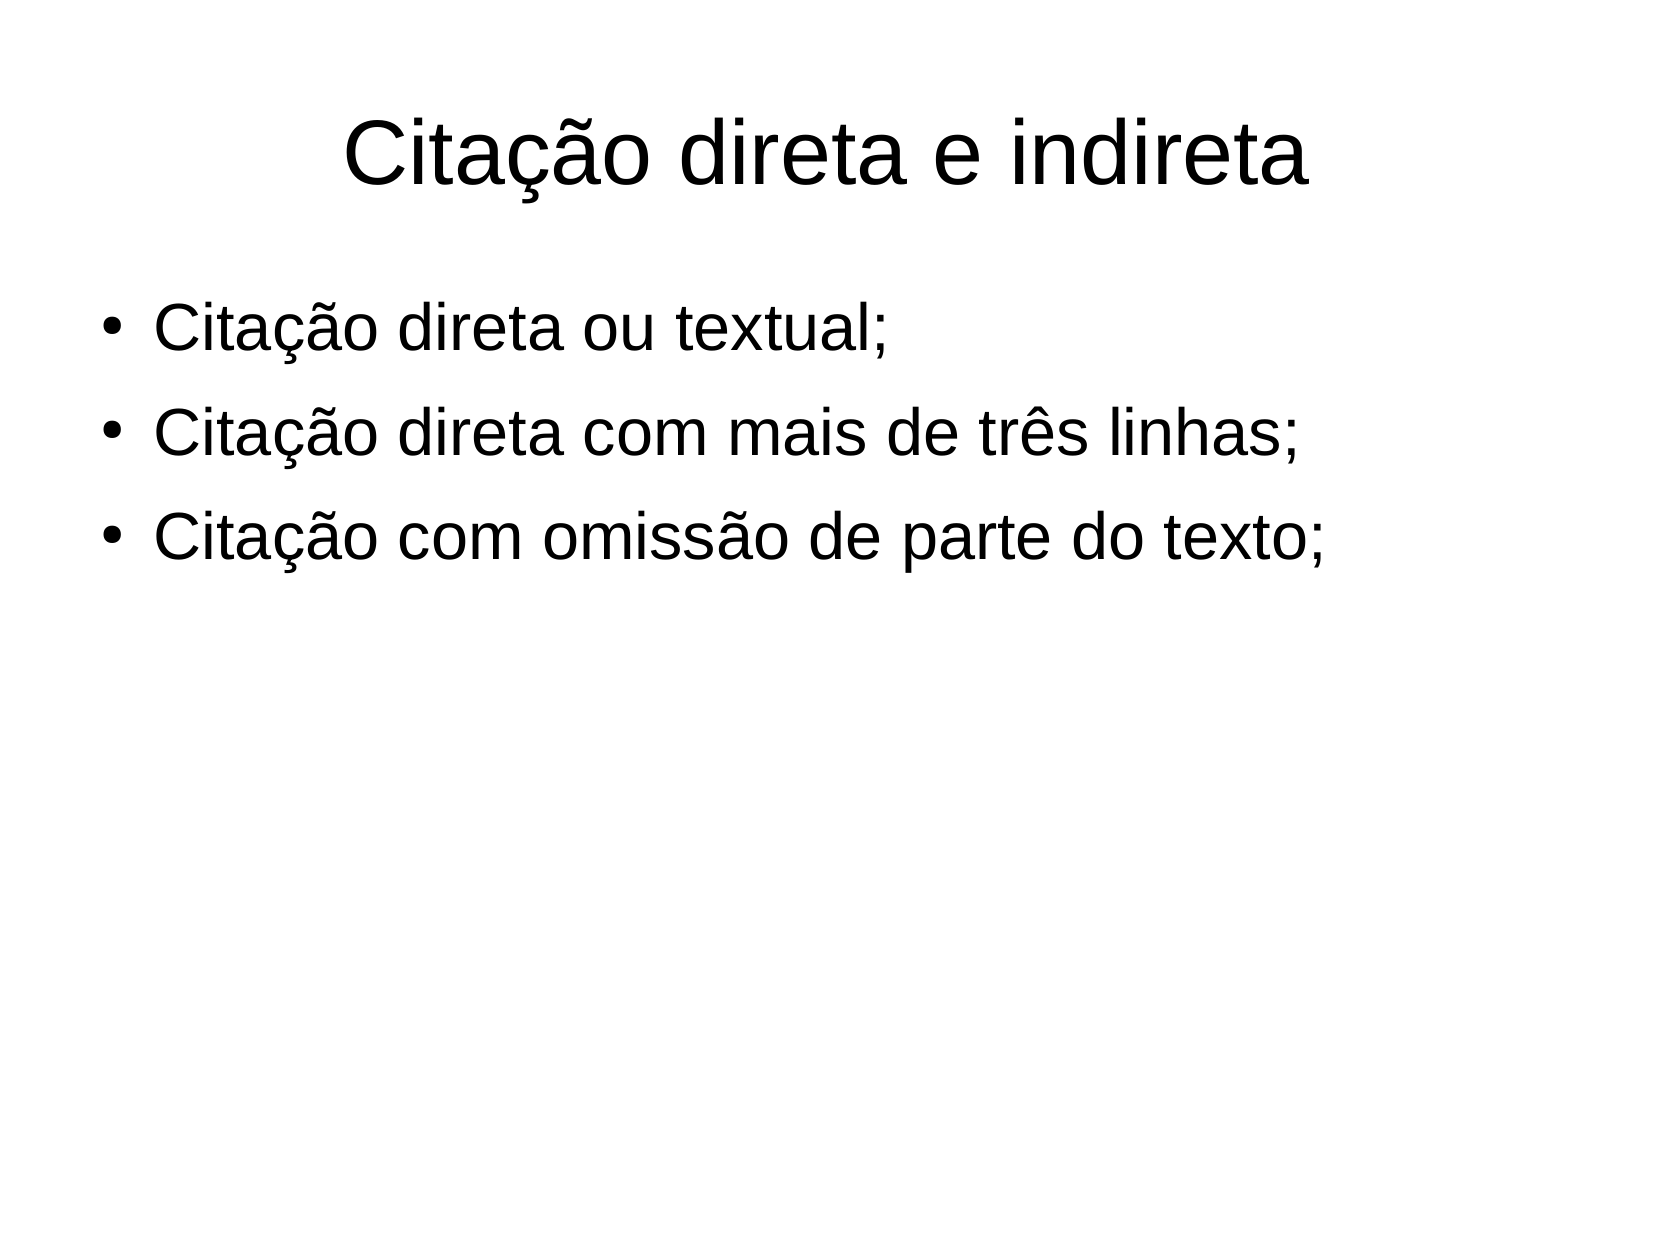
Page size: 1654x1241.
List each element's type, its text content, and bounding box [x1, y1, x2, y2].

list Citação direta ou textual; Citação direta com mais de três linhas; Citação com omissão de parte do texto; [82, 290, 1571, 1010]
title Citação direta e indireta [82, 49, 1571, 257]
